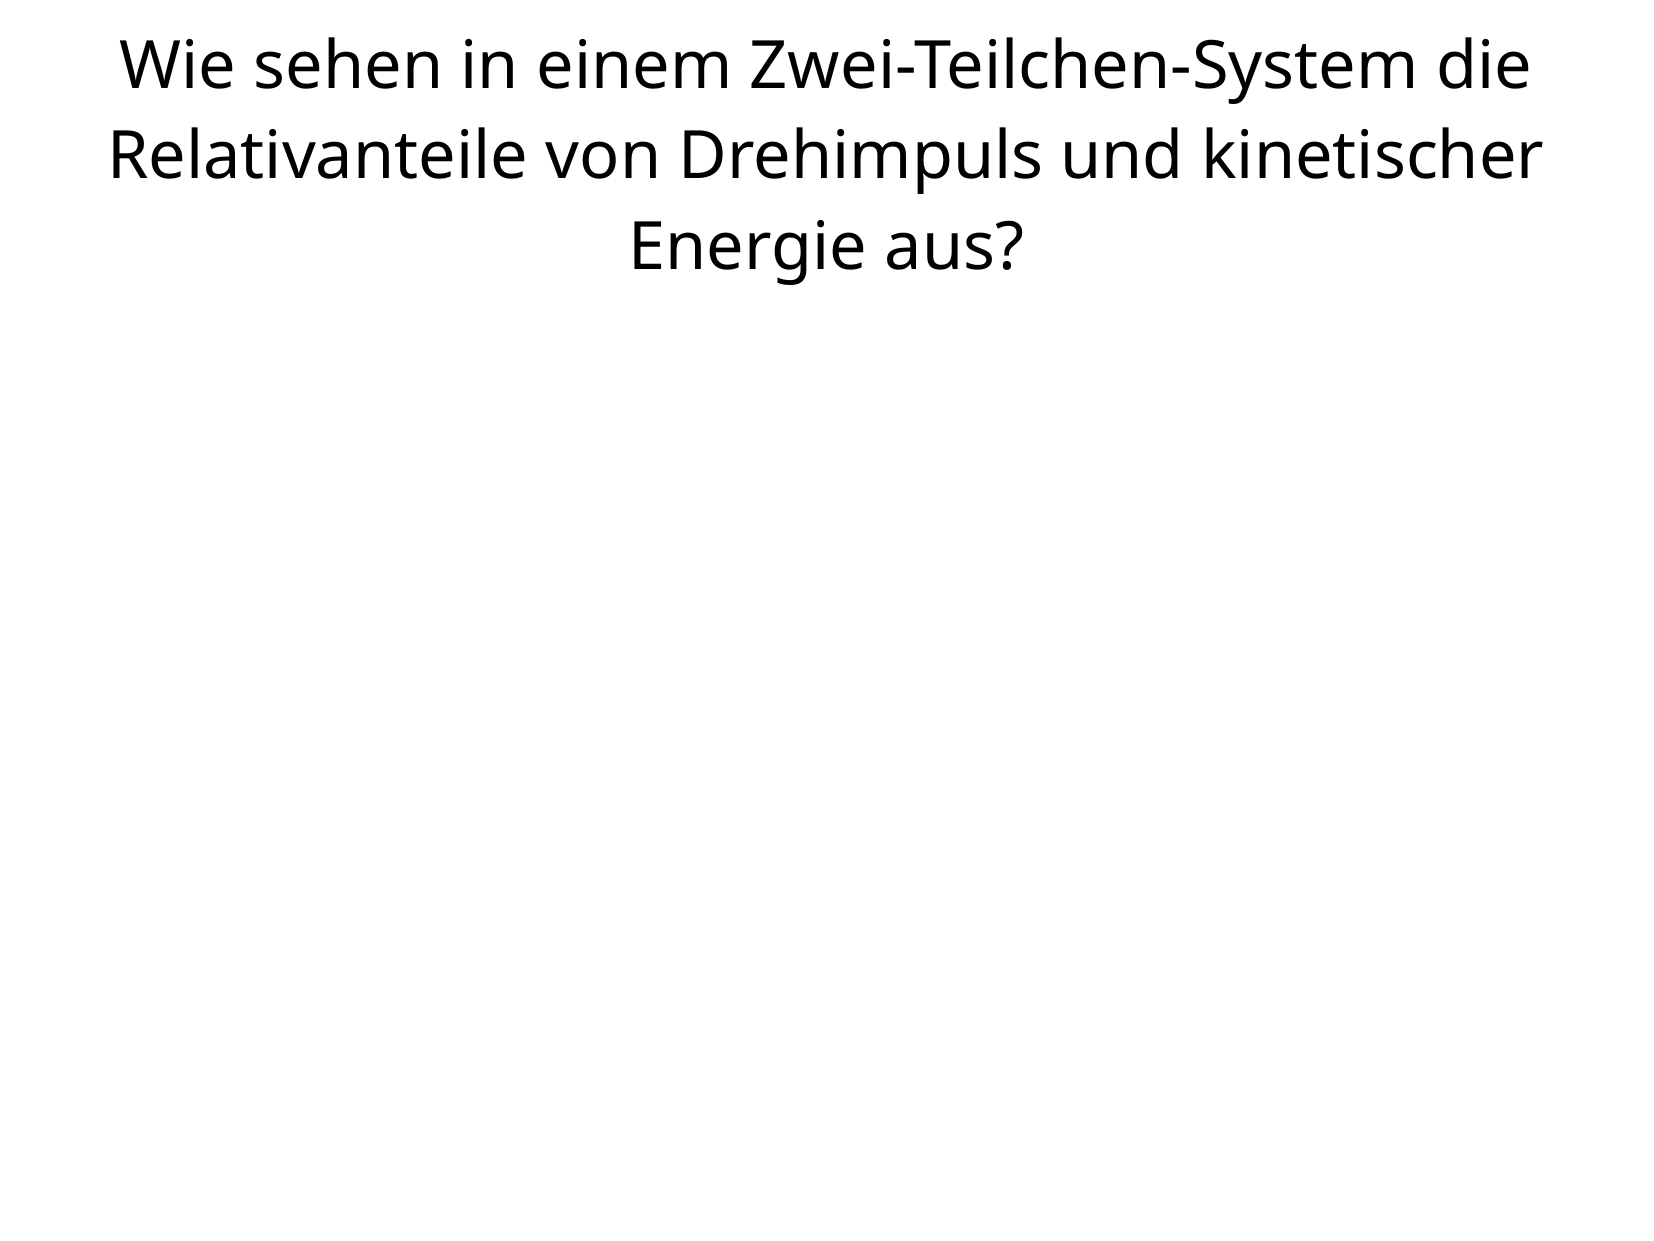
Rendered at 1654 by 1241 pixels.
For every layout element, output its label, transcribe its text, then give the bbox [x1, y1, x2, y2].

title Wie sehen in einem Zwei-Teilchen-System die Relativanteile von Drehimpuls und kinetischer Energie aus? [82, 20, 1571, 286]
